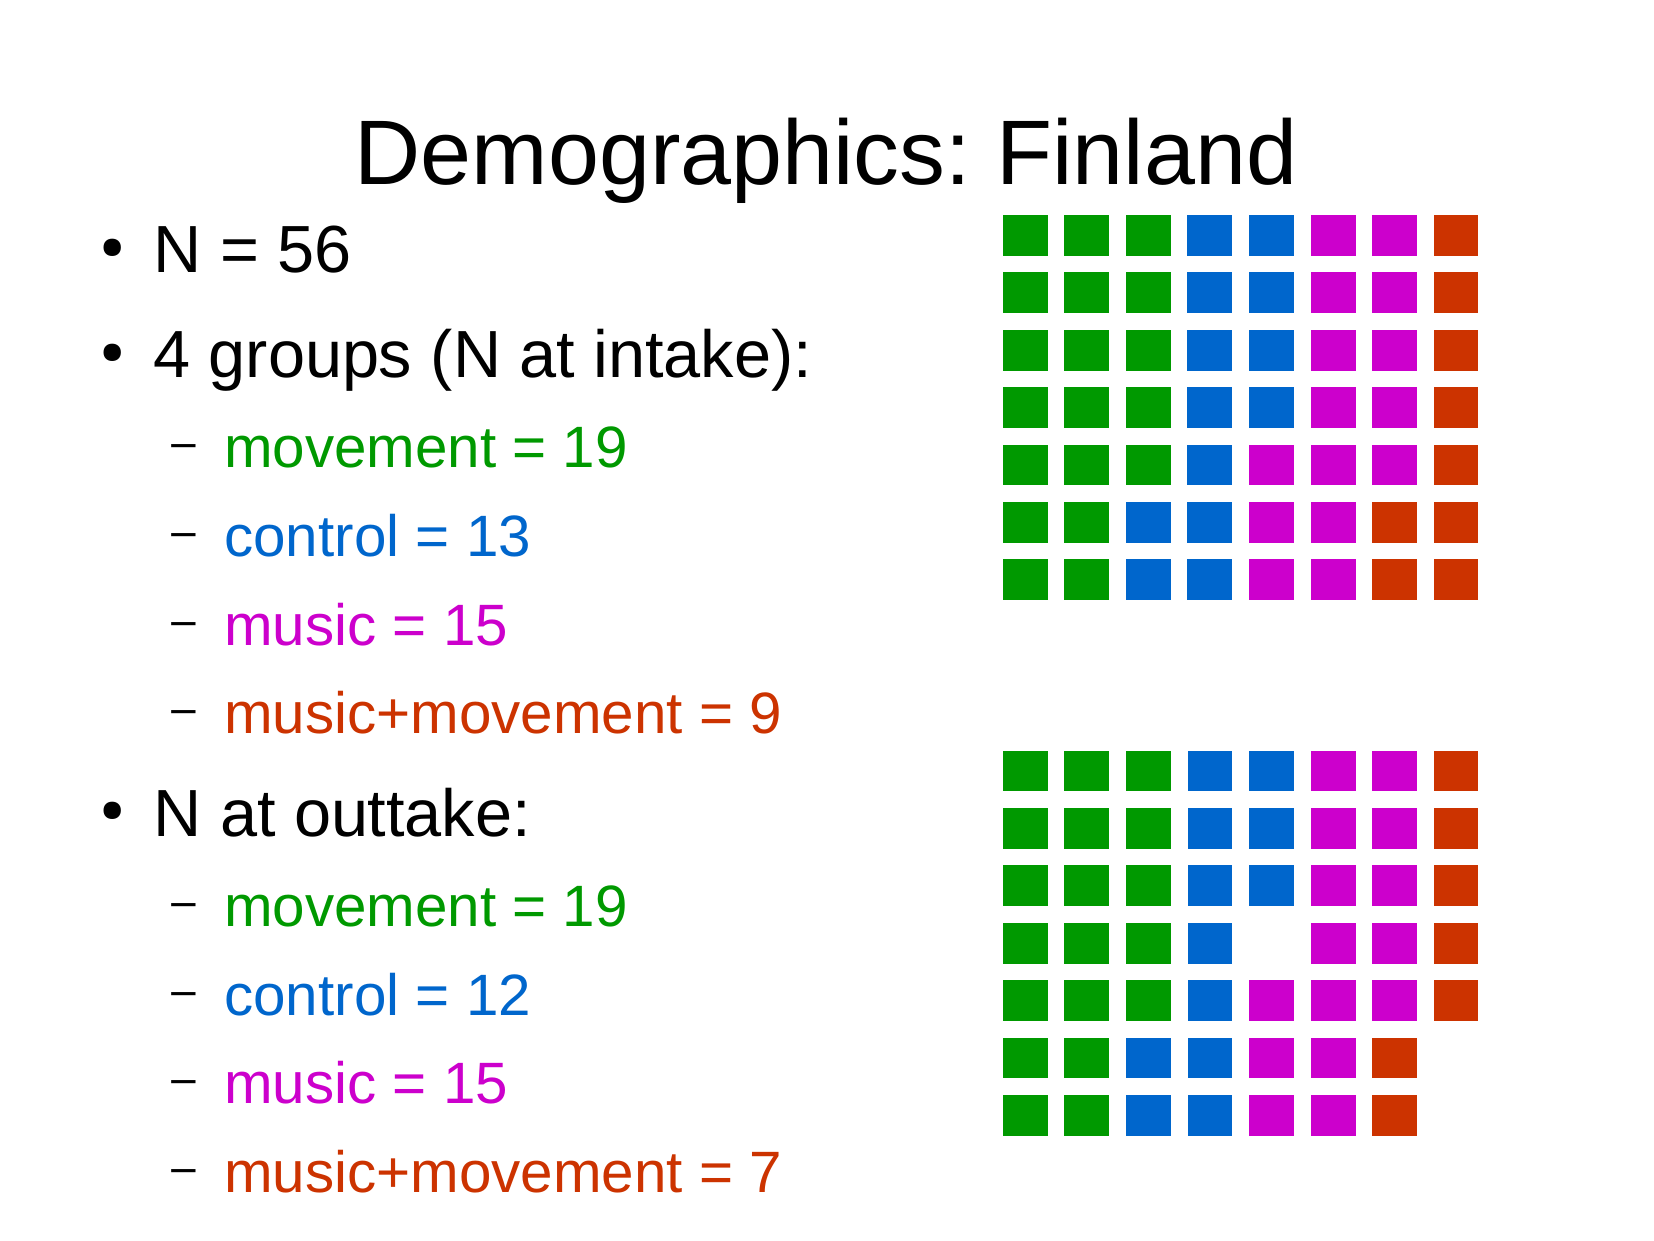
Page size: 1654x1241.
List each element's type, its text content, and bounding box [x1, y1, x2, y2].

table_cell [1003, 808, 1048, 849]
table_cell [1311, 980, 1356, 1021]
table_cell [1188, 808, 1232, 849]
table_cell [1311, 923, 1356, 964]
table_cell [1003, 1095, 1048, 1136]
table_cell [1188, 865, 1232, 906]
table_cell [1188, 1038, 1232, 1078]
table_header [1434, 751, 1478, 791]
table_cell [1311, 808, 1356, 849]
table_cell [1249, 1038, 1294, 1078]
table_header [1249, 751, 1294, 791]
table_cell [1064, 923, 1109, 964]
table_cell [1249, 923, 1294, 964]
table_cell [1126, 980, 1171, 1021]
table_cell [1064, 1095, 1109, 1136]
table_cell [1188, 1095, 1232, 1136]
table_header [1311, 751, 1356, 791]
table_cell [1372, 1095, 1417, 1136]
table_cell [1372, 1038, 1417, 1078]
table_cell [1311, 1038, 1356, 1078]
table_cell [1372, 980, 1417, 1021]
table_cell [1372, 865, 1417, 906]
table_cell [1372, 808, 1417, 849]
table_cell [1126, 923, 1171, 964]
table_cell [1372, 923, 1417, 964]
table_cell [1249, 865, 1294, 906]
table_cell [1003, 923, 1048, 964]
table_cell [1249, 808, 1294, 849]
table_cell [1003, 980, 1048, 1021]
table_header [1372, 751, 1417, 791]
table_cell [1434, 923, 1478, 964]
table_cell [1249, 1095, 1294, 1136]
table_cell [1003, 1038, 1048, 1078]
list N = 56 4 groups (N at intake): movement = 19 control = 13 music = 15 music+movement = 9 N at outtake: movement = 19 control = 12 music = 15 music+movement = 7 [82, 212, 1571, 1241]
table_cell [1434, 808, 1478, 849]
table_header [1126, 751, 1171, 791]
table_cell [1434, 865, 1478, 906]
table_cell [1311, 1095, 1356, 1136]
table_cell [1064, 808, 1109, 849]
table_cell [1311, 865, 1356, 906]
table_cell [1064, 980, 1109, 1021]
table_cell [1249, 980, 1294, 1021]
table_cell [1126, 808, 1171, 849]
table_header [1188, 751, 1232, 791]
table_cell [1064, 865, 1109, 906]
table_cell [1126, 865, 1171, 906]
table_cell [1434, 1038, 1478, 1078]
table_cell [1188, 923, 1232, 964]
table_cell [1188, 980, 1232, 1021]
table_cell [1434, 1095, 1478, 1136]
table_cell [1126, 1038, 1171, 1078]
table_header - [1003, 751, 1048, 791]
table_cell [1064, 1038, 1109, 1078]
title Demographics: Finland [82, 49, 1571, 212]
table_header [1064, 751, 1109, 791]
table_cell [1434, 980, 1478, 1021]
table_cell [1126, 1095, 1171, 1136]
table_cell [1003, 865, 1048, 906]
